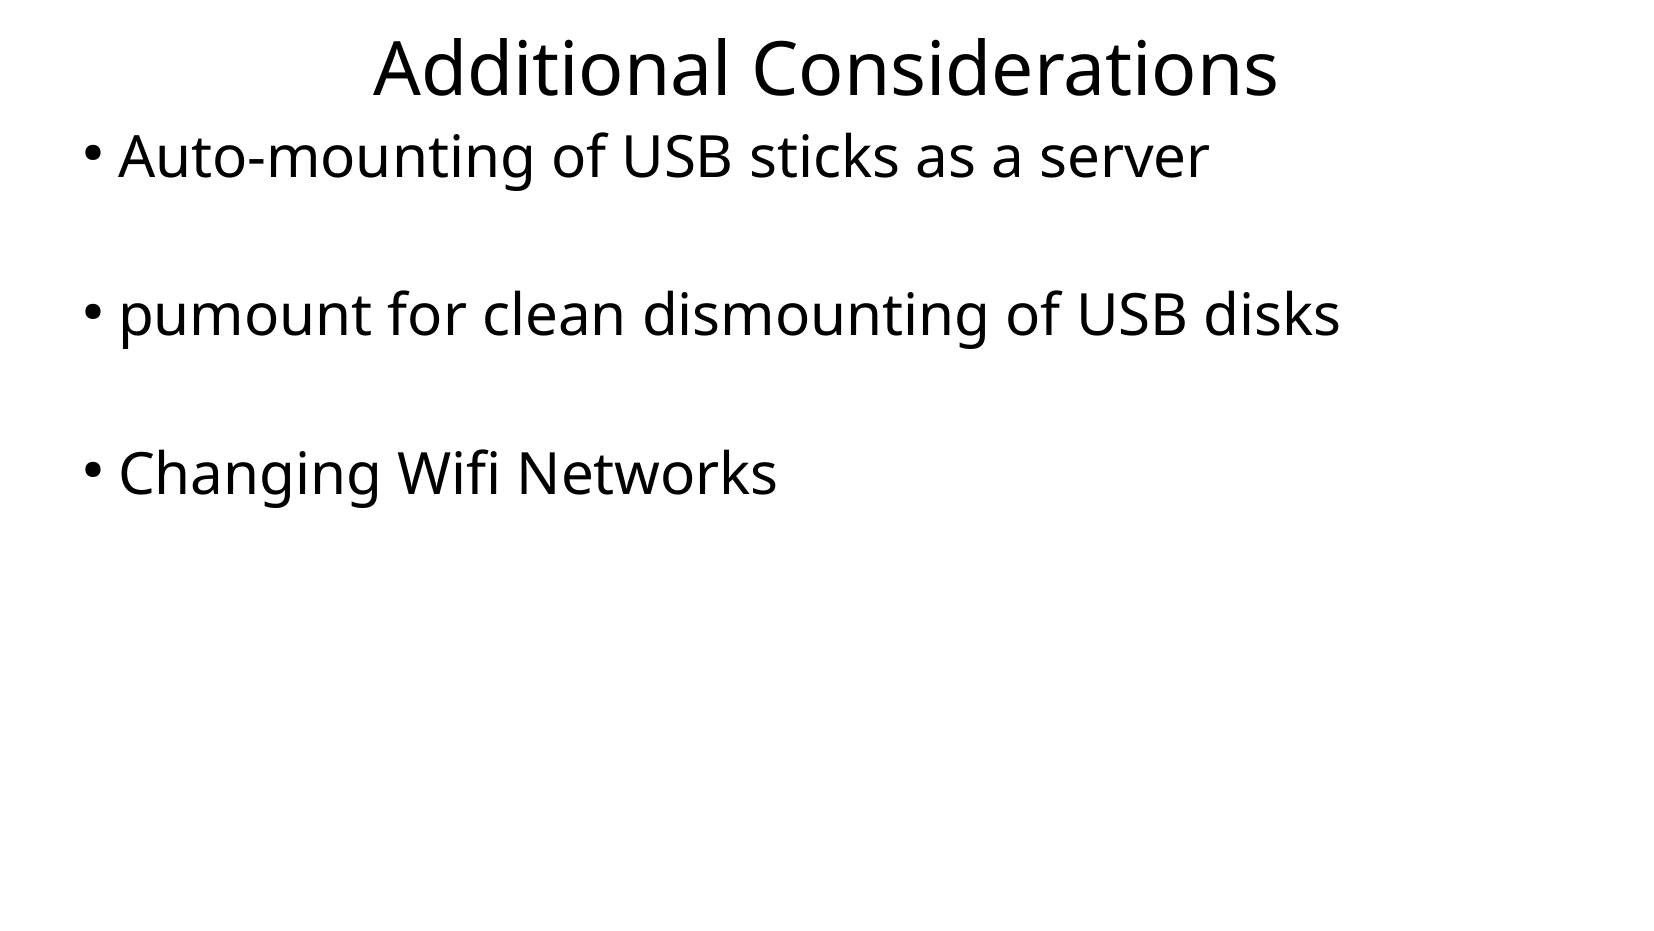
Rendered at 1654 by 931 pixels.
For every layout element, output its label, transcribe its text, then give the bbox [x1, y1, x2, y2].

subtitle Auto-mounting of USB sticks as a server pumount for clean dismounting of USB disks Changing Wifi Networks [82, 129, 1571, 497]
title Additional Considerations [82, 28, 1571, 104]
